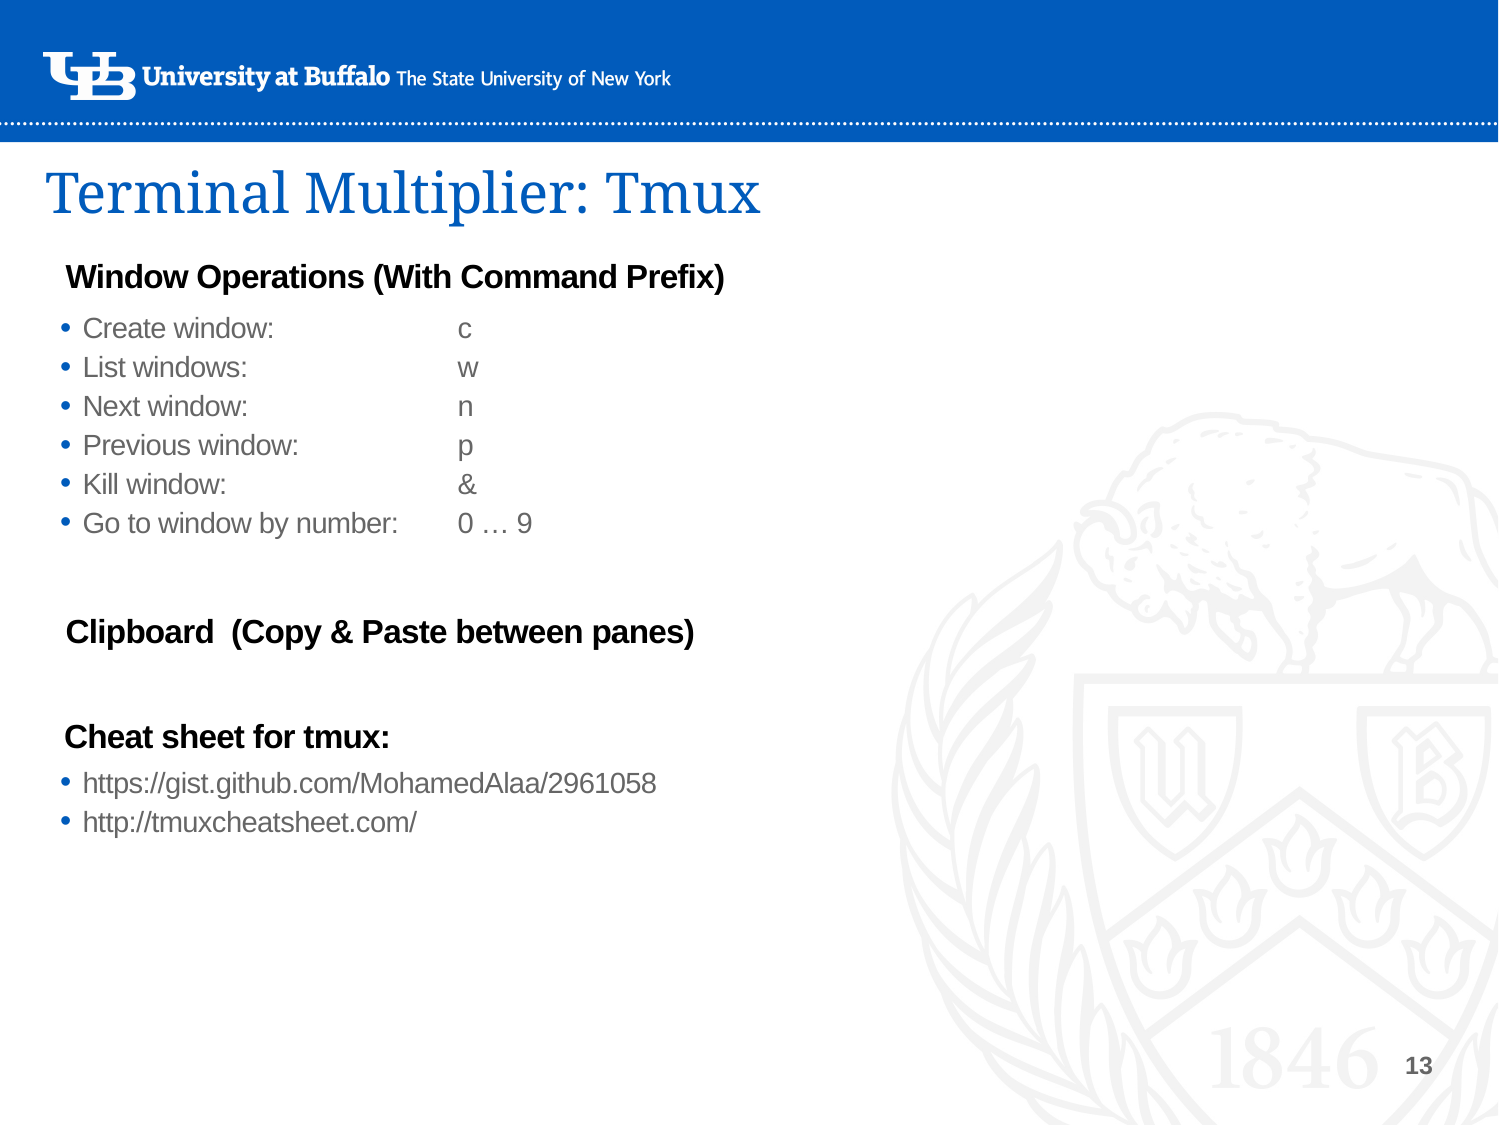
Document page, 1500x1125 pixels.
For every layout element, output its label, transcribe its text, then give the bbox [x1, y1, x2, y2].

list Create window: c List windows: w Next window: n Previous window: p Kill window: & Go to window by number: 0 … 9 [30, 307, 976, 555]
text_box Clipboard (Copy & Paste between panes) [50, 606, 871, 662]
text_box Cheat sheet for tmux: [49, 710, 590, 771]
title Terminal Multiplier: Tmux [30, 153, 1387, 233]
list https://gist.github.com/MohamedAlaa/2961058 http://tmuxcheatsheet.com/ [30, 761, 976, 901]
text_box Window Operations (With Command Prefix) [50, 251, 871, 307]
picture [0, 0, 1499, 1125]
